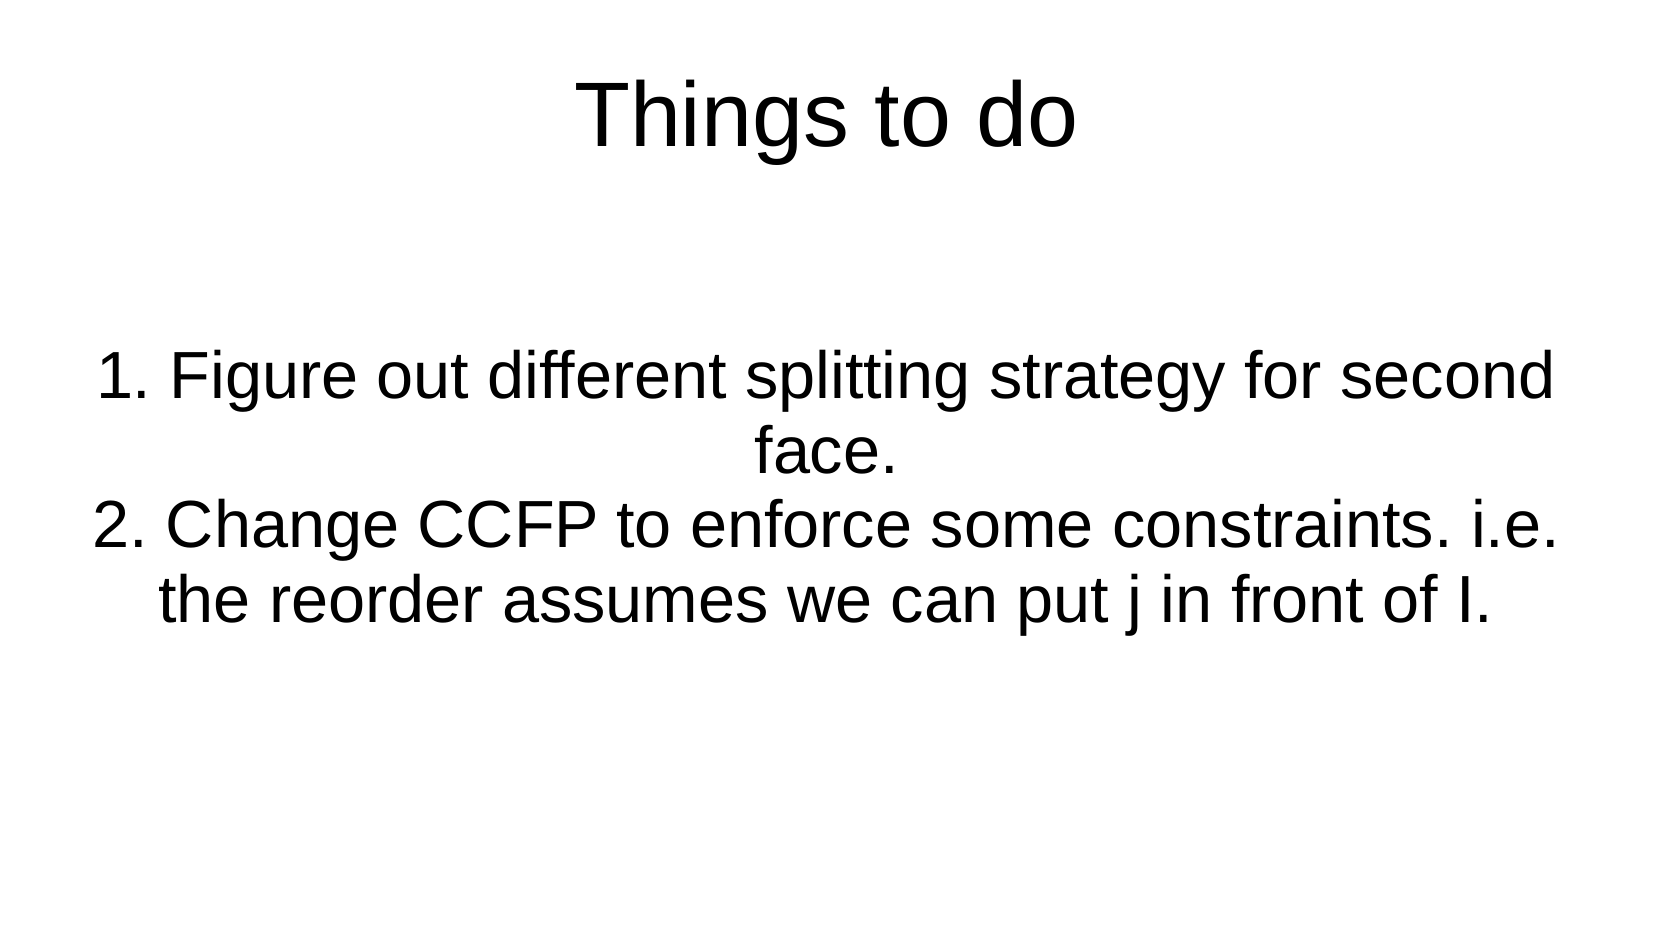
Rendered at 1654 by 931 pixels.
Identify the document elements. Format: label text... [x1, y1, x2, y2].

title Things to do [82, 37, 1571, 193]
subtitle 1. Figure out different splitting strategy for second face. 2. Change CCFP to enforce some constraints. i.e. the reorder assumes we can put j in front of I. [82, 217, 1571, 758]
